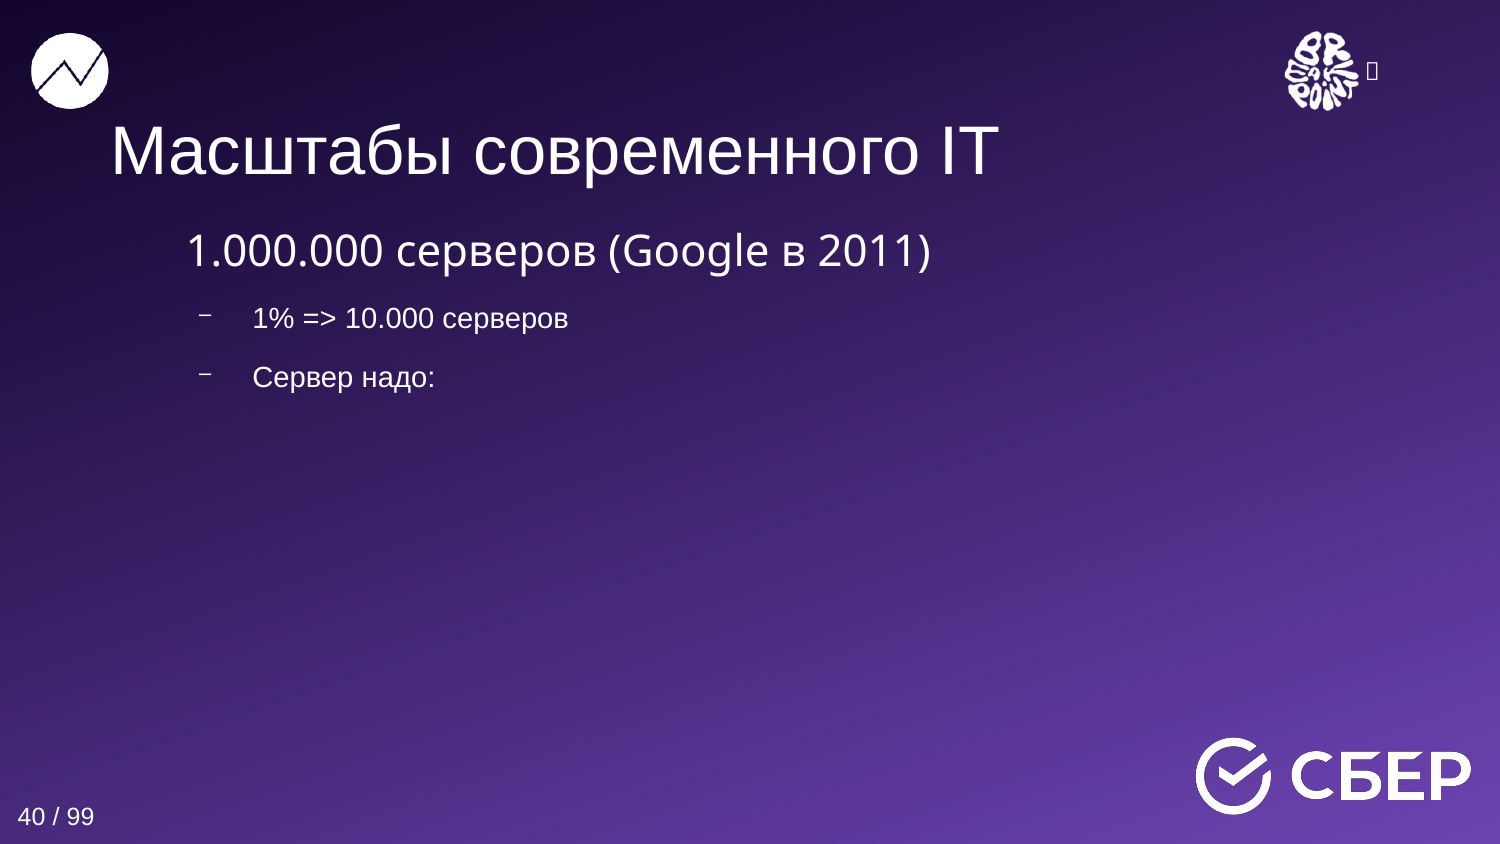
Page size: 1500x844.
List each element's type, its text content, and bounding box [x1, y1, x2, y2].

list 1.000.000 серверов (Google в 2011) 1% => 10.000 серверов Сервер надо: [103, 224, 1397, 760]
picture [0, 0, 1500, 844]
title Масштабы современного IT [103, 100, 1397, 205]
text_box <number> / 99 [2, 795, 632, 839]
text_box 🐙 [1364, 36, 1489, 107]
